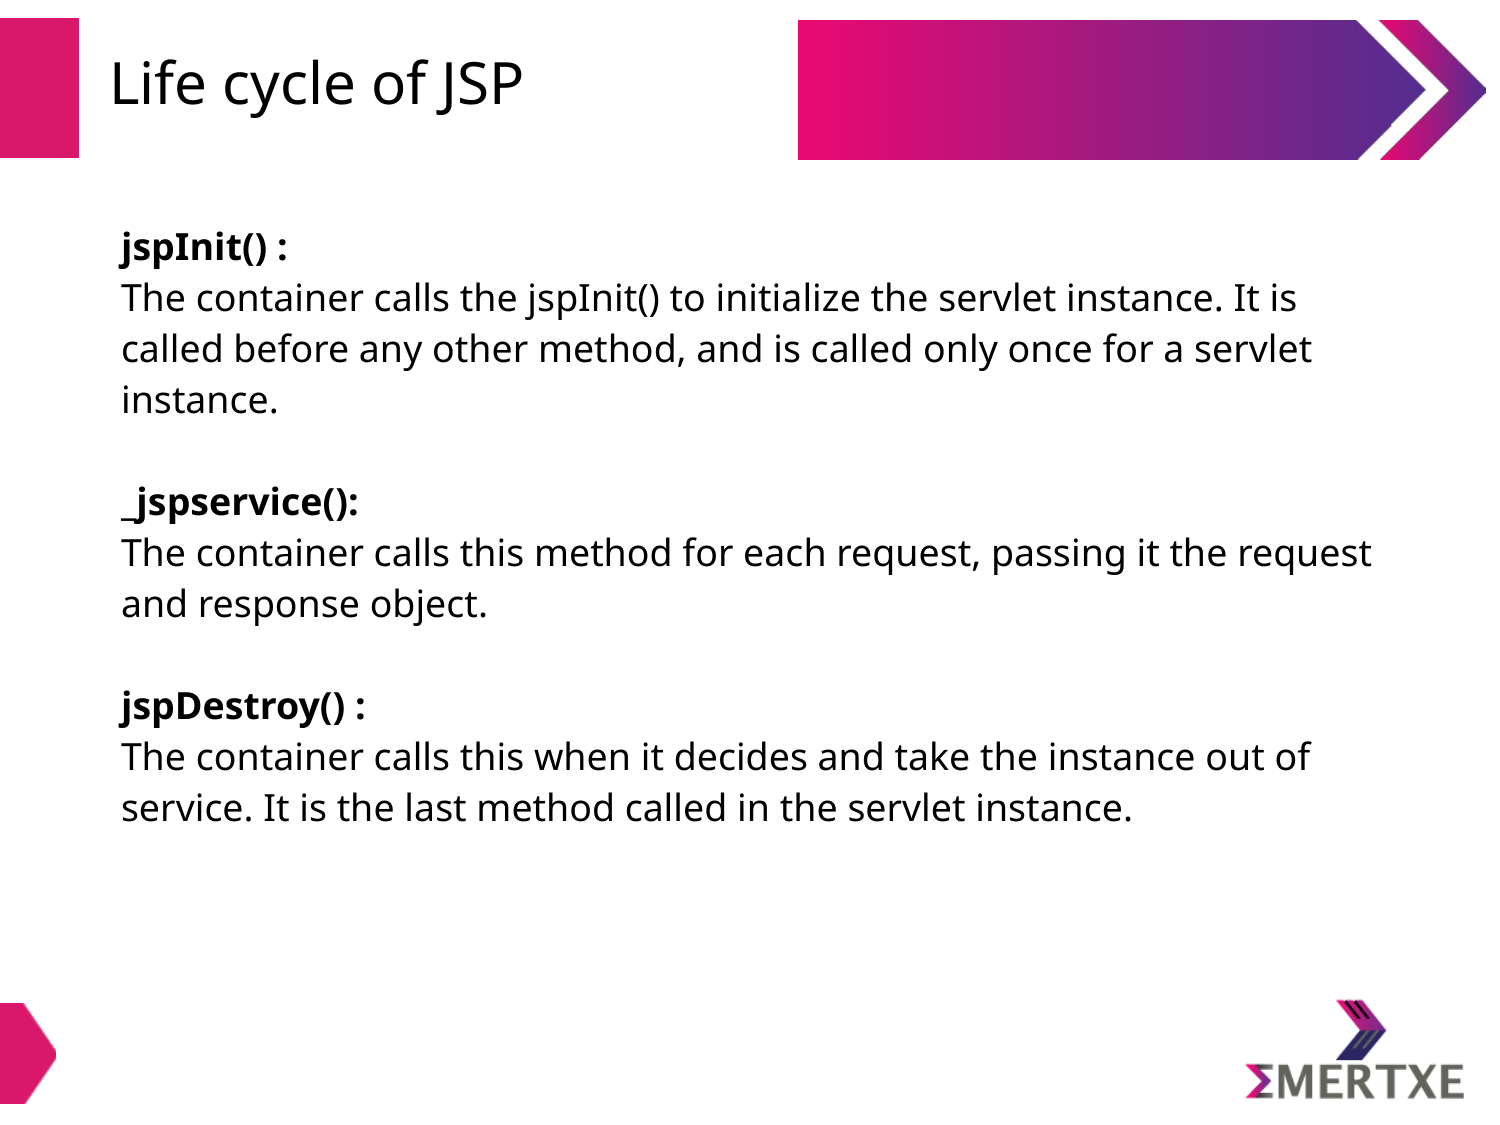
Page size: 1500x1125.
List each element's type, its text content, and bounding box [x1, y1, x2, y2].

picture [798, 20, 1486, 160]
text_box [59, 271, 1441, 1016]
text_box jspInit() : The container calls the jspInit() to initialize the servlet instance. It is called before any other method, and is called only once for a servlet instance. _jspservice(): The container calls this method for each request, passing it the request and response object. jspDestroy() : The container calls this when it decides and take the instance out of service. It is the last method called in the servlet instance. [106, 212, 1453, 969]
picture [1245, 996, 1465, 1099]
text_box Life cycle of JSP [94, 35, 768, 161]
